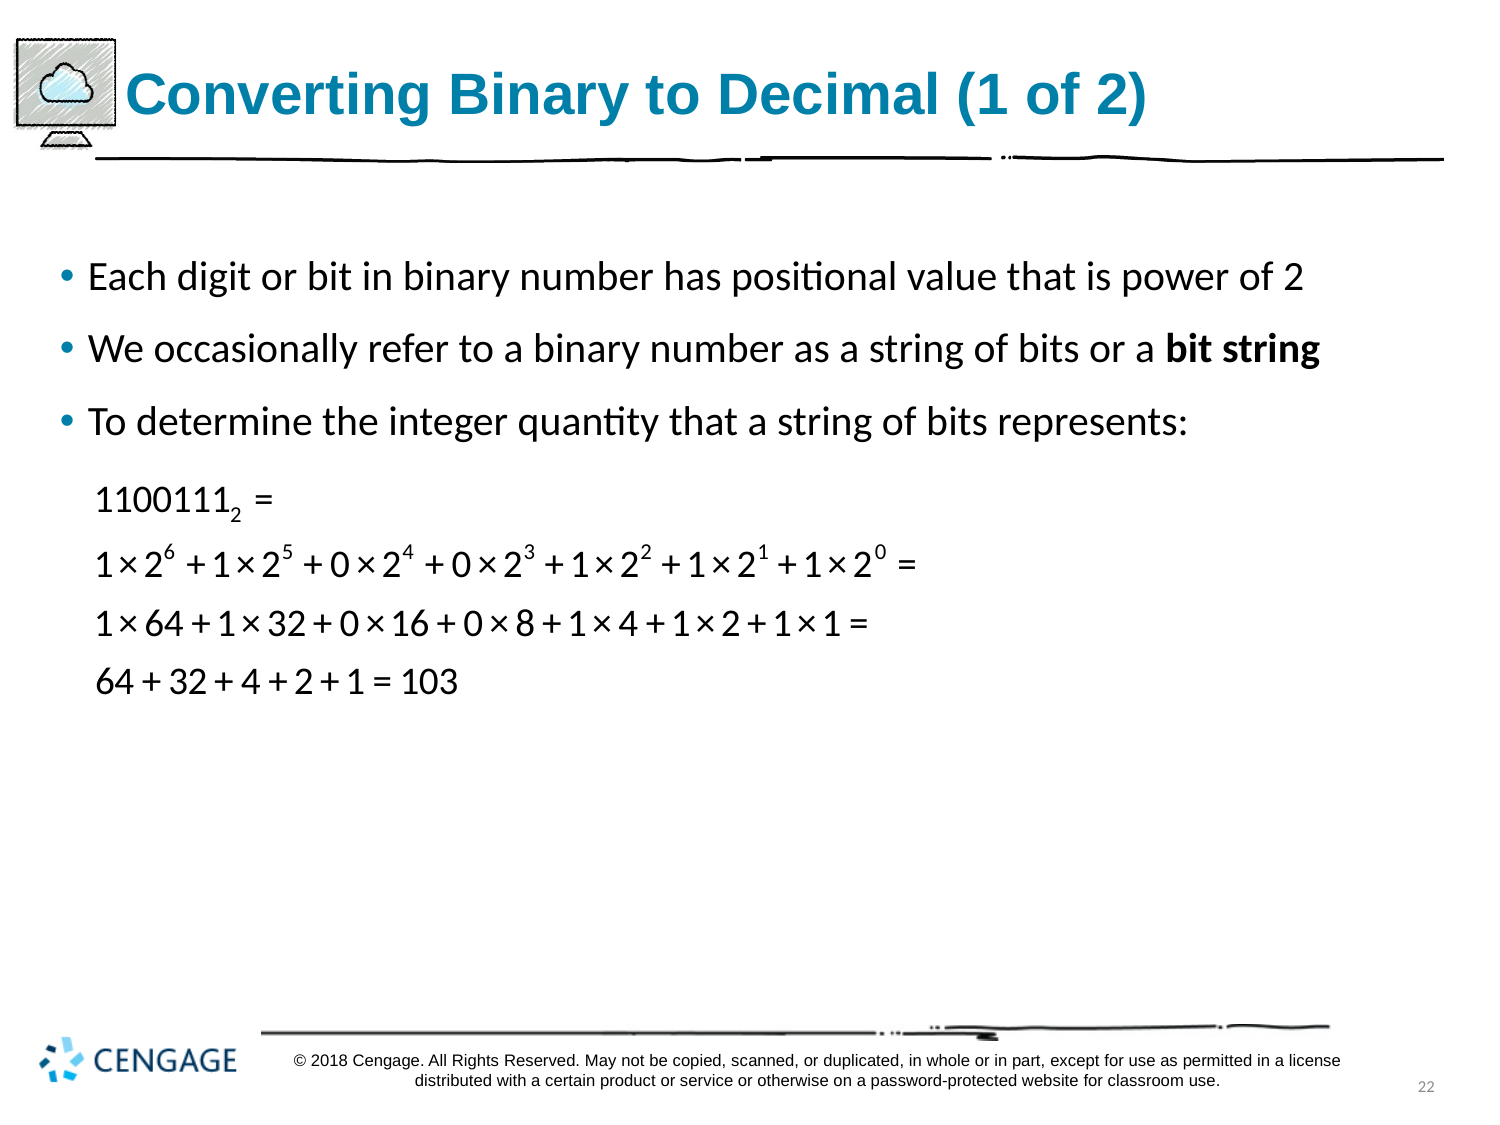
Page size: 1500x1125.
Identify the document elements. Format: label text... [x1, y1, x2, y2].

footer © 2018 Cengage. All Rights Reserved. May not be copied, scanned, or duplicated, in whole or in part, except for use as permitted in a license distributed with a certain product or service or otherwise on a password-protected website for classroom use. [262, 1050, 1375, 1091]
picture [154, 155, 1444, 163]
chart [90, 474, 925, 704]
picture [261, 1024, 1331, 1041]
picture [19, 1023, 249, 1095]
title Converting Binary to Decimal (1 of 2) [125, 55, 1442, 127]
picture [13, 36, 117, 151]
list Each digit or bit in binary number has positional value that is power of 2 We occasionally refer to a binary number as a string of bits or a bit string To determine the integer quantity that a string of bits represents: [59, 252, 1441, 447]
